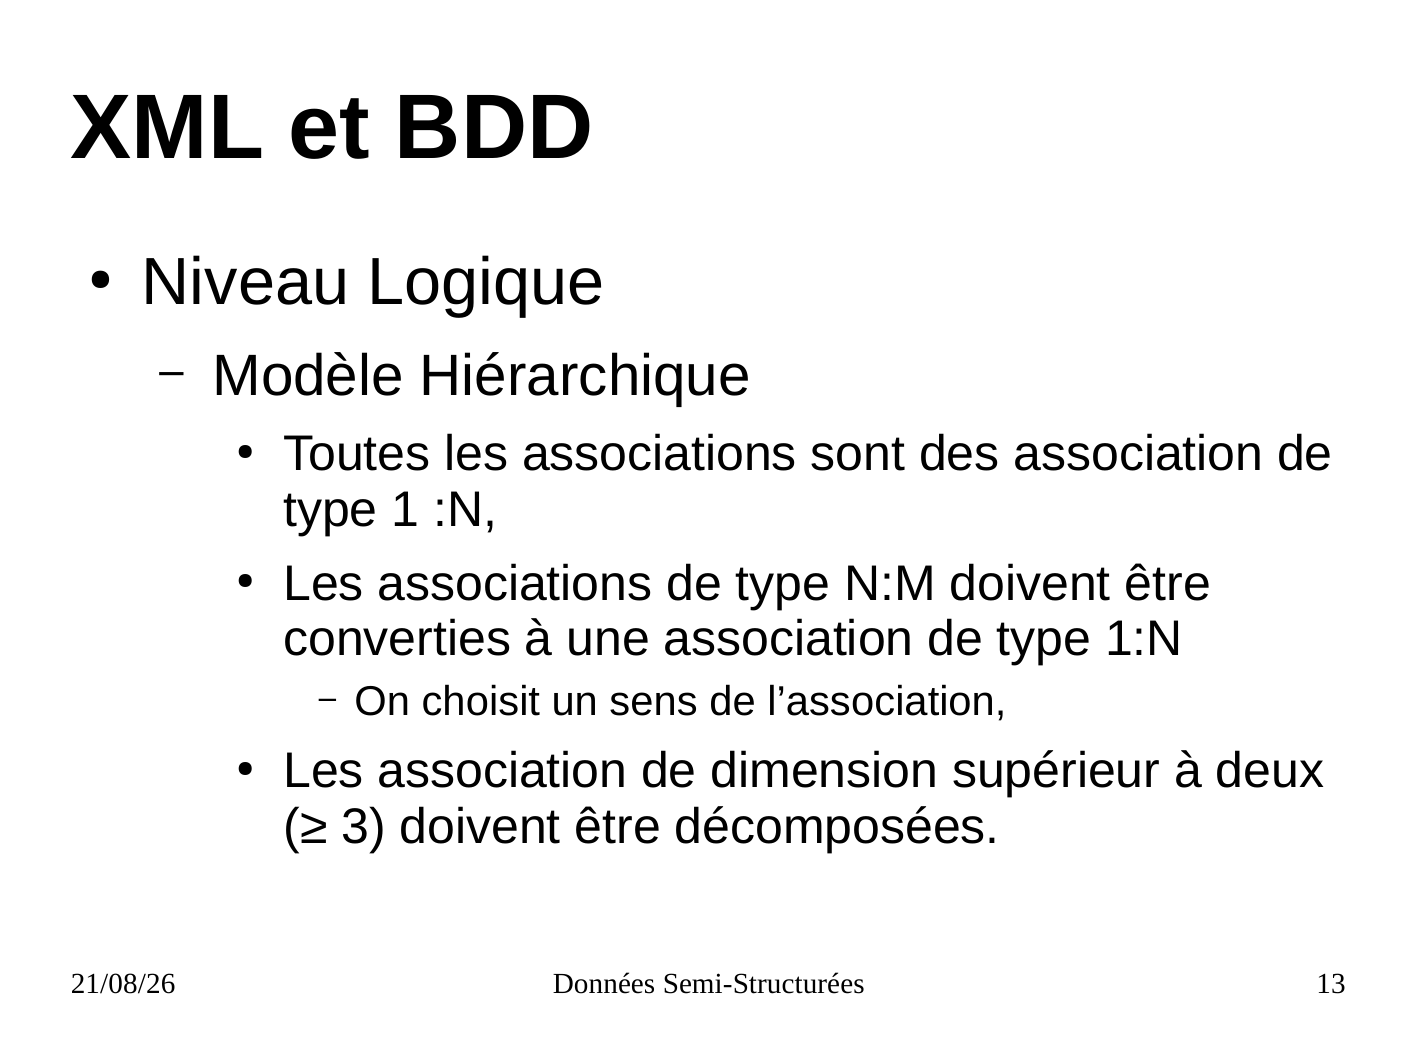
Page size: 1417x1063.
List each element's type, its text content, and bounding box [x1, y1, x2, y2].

list Niveau Logique Modèle Hiérarchique Toutes les associations sont des association de type 1 :N, Les associations de type N:M doivent être converties à une association de type 1:N On choisit un sens de l’association, Les association de dimension supérieur à deux (≥ 3) doivent être décomposées. [70, 244, 1346, 925]
title XML et BDD [70, 42, 1346, 212]
